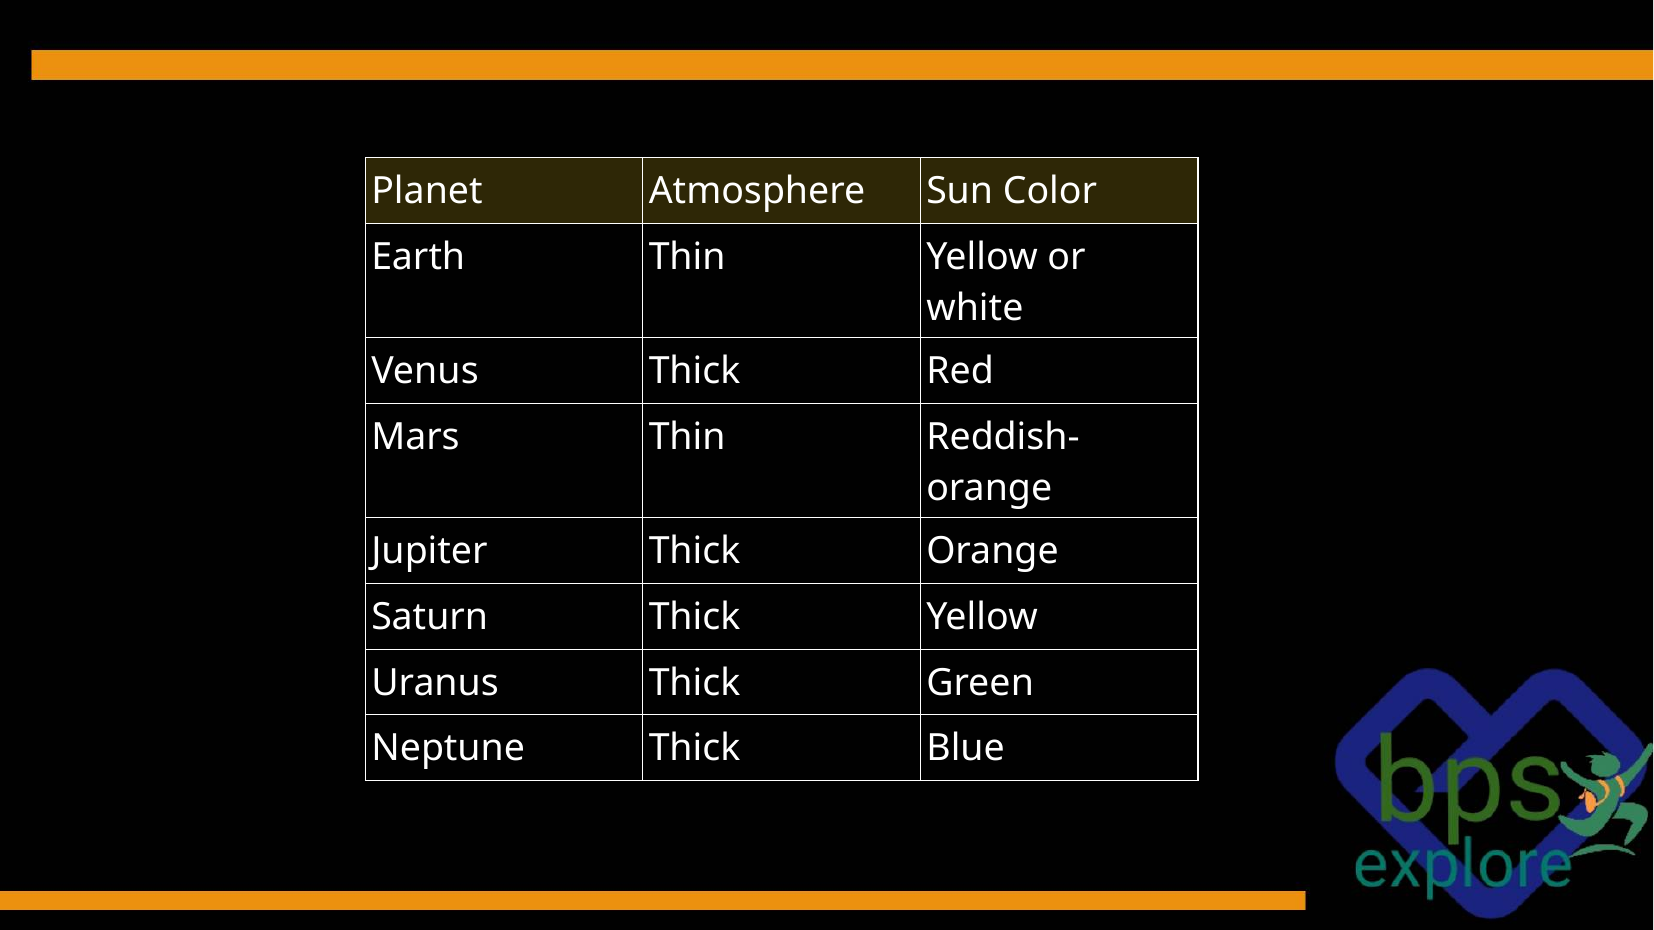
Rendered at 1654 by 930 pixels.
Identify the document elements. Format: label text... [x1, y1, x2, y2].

table_cell Mars [366, 404, 642, 517]
table_cell Earth [366, 224, 642, 337]
table_cell Yellow or white [921, 224, 1197, 337]
table_cell Thin [643, 224, 920, 337]
table_cell Uranus [366, 650, 642, 714]
table_header Planet [366, 158, 642, 223]
picture [0, 0, 1654, 930]
table_cell Thick [643, 338, 920, 403]
table_cell Venus [366, 338, 642, 403]
table_cell Blue [921, 715, 1197, 780]
table_header Sun Color [921, 158, 1197, 223]
table_header Atmosphere [643, 158, 920, 223]
table_cell Yellow [921, 584, 1197, 649]
table_cell Green [921, 650, 1197, 714]
table_cell Red [921, 338, 1197, 403]
table_cell Saturn [366, 584, 642, 649]
table_cell Thick [643, 518, 920, 583]
table_cell Thick [643, 650, 920, 714]
table_cell Neptune [366, 715, 642, 780]
table_cell Reddish-orange [921, 404, 1197, 517]
table_cell Thin [643, 404, 920, 517]
table_cell Thick [643, 584, 920, 649]
table_cell Jupiter [366, 518, 642, 583]
table_cell Thick [643, 715, 920, 780]
table_cell Orange [921, 518, 1197, 583]
